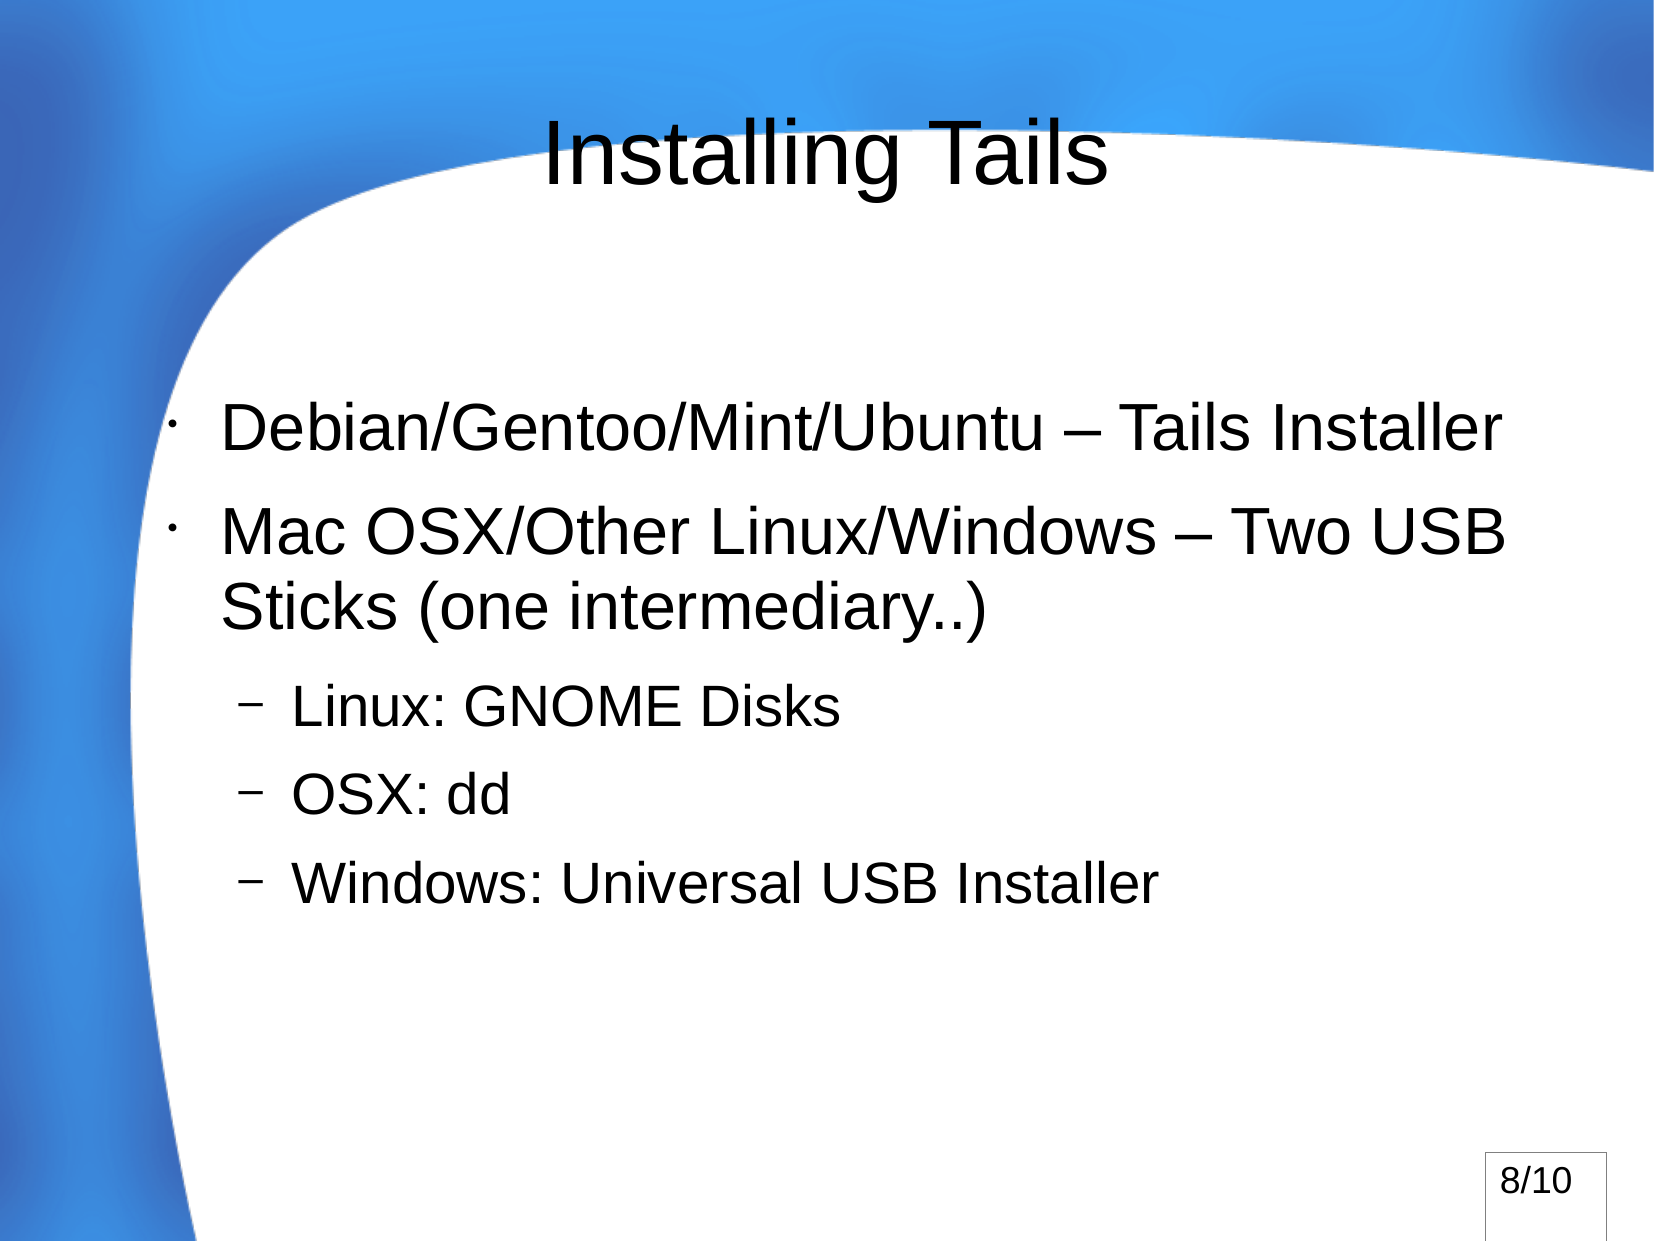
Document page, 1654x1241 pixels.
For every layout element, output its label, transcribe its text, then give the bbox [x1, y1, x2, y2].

list Debian/Gentoo/Mint/Ubuntu – Tails Installer Mac OSX/Other Linux/Windows – Two USB Sticks (one intermediary..) Linux: GNOME Disks OSX: dd Windows: Universal USB Installer [149, 390, 1606, 1110]
picture [0, 0, 1654, 1241]
text_box <number>/10 [1485, 1152, 1607, 1241]
title Installing Tails [82, 49, 1571, 257]
